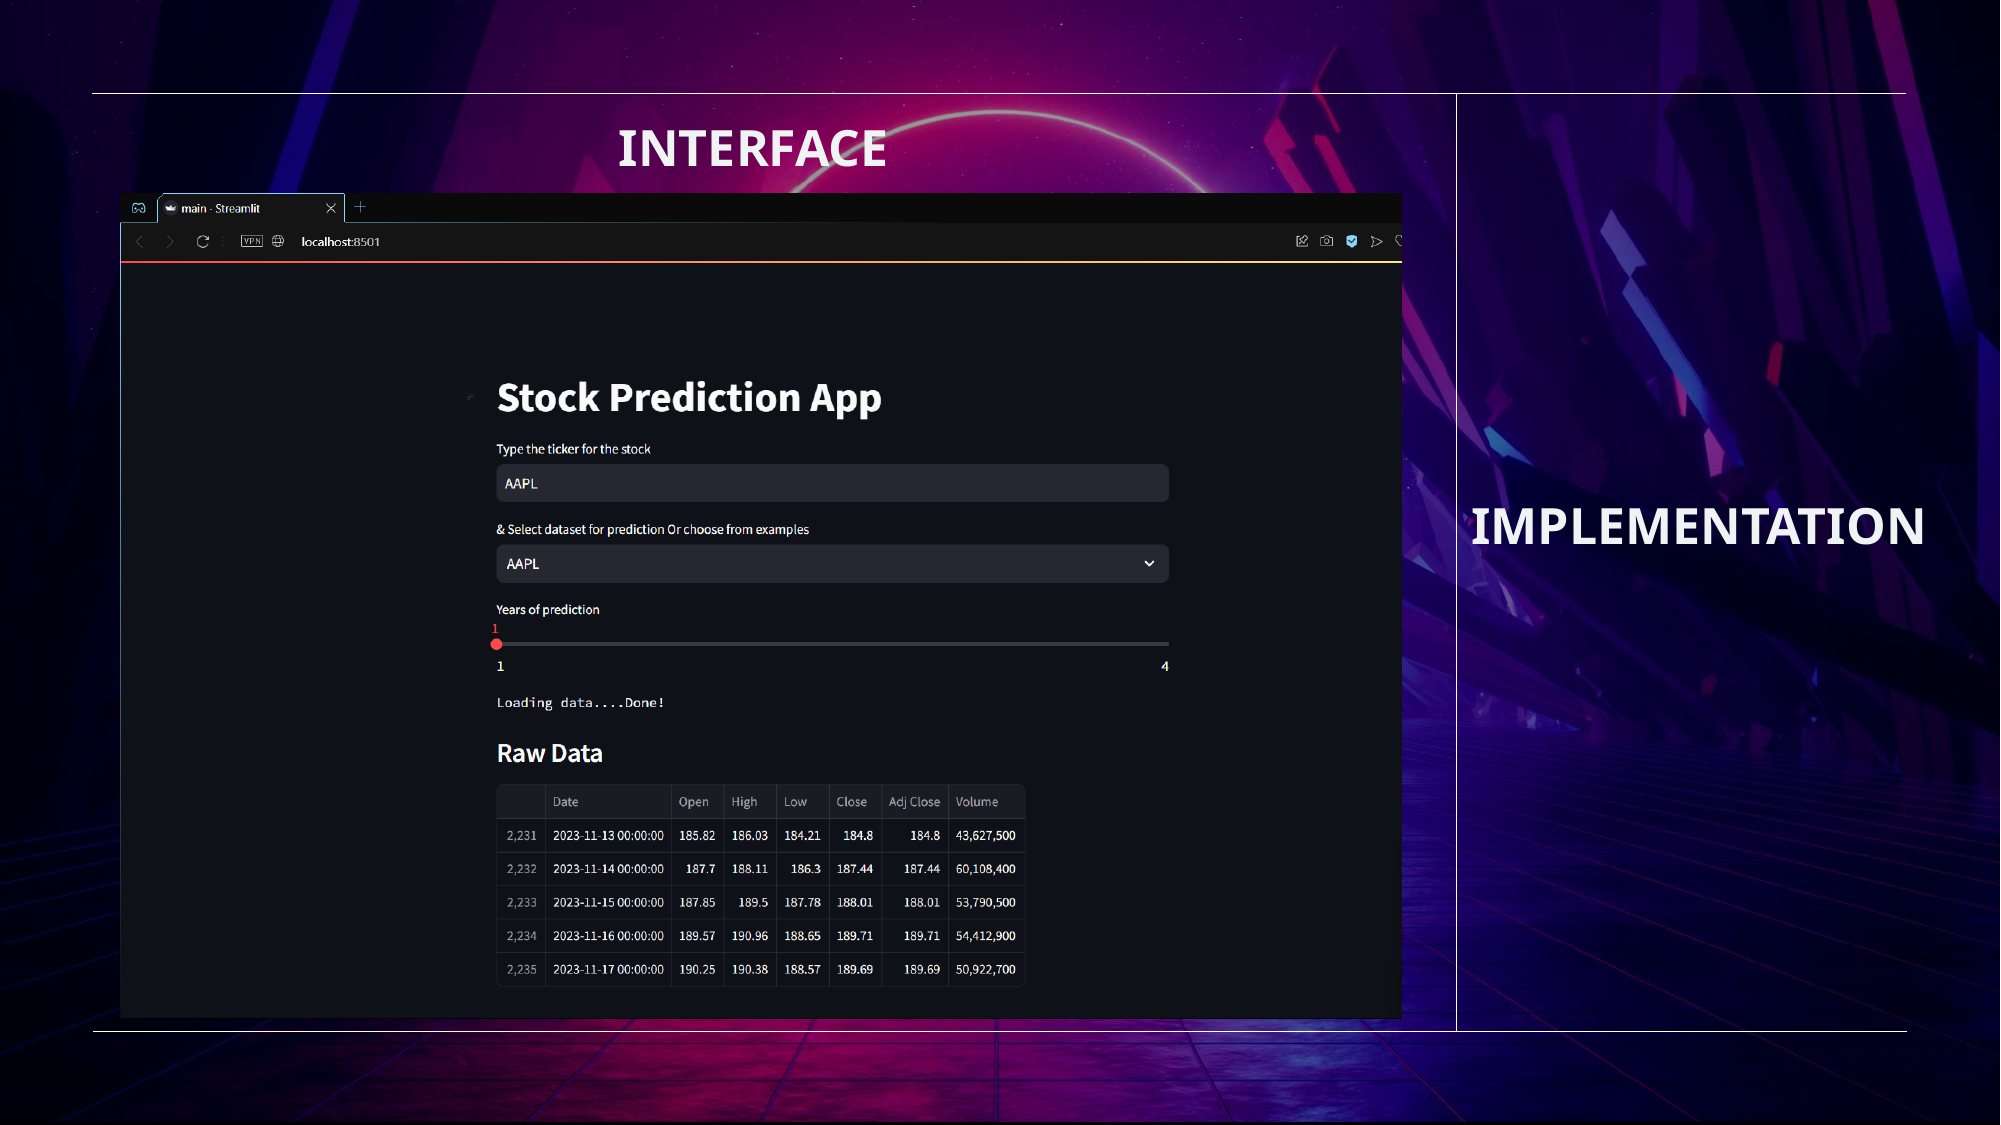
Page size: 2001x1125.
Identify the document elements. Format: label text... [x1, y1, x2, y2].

text_box INTERFACE [603, 108, 945, 185]
text_box IMPLEMENTATION [1456, 486, 2000, 563]
picture [0, 0, 2000, 1122]
